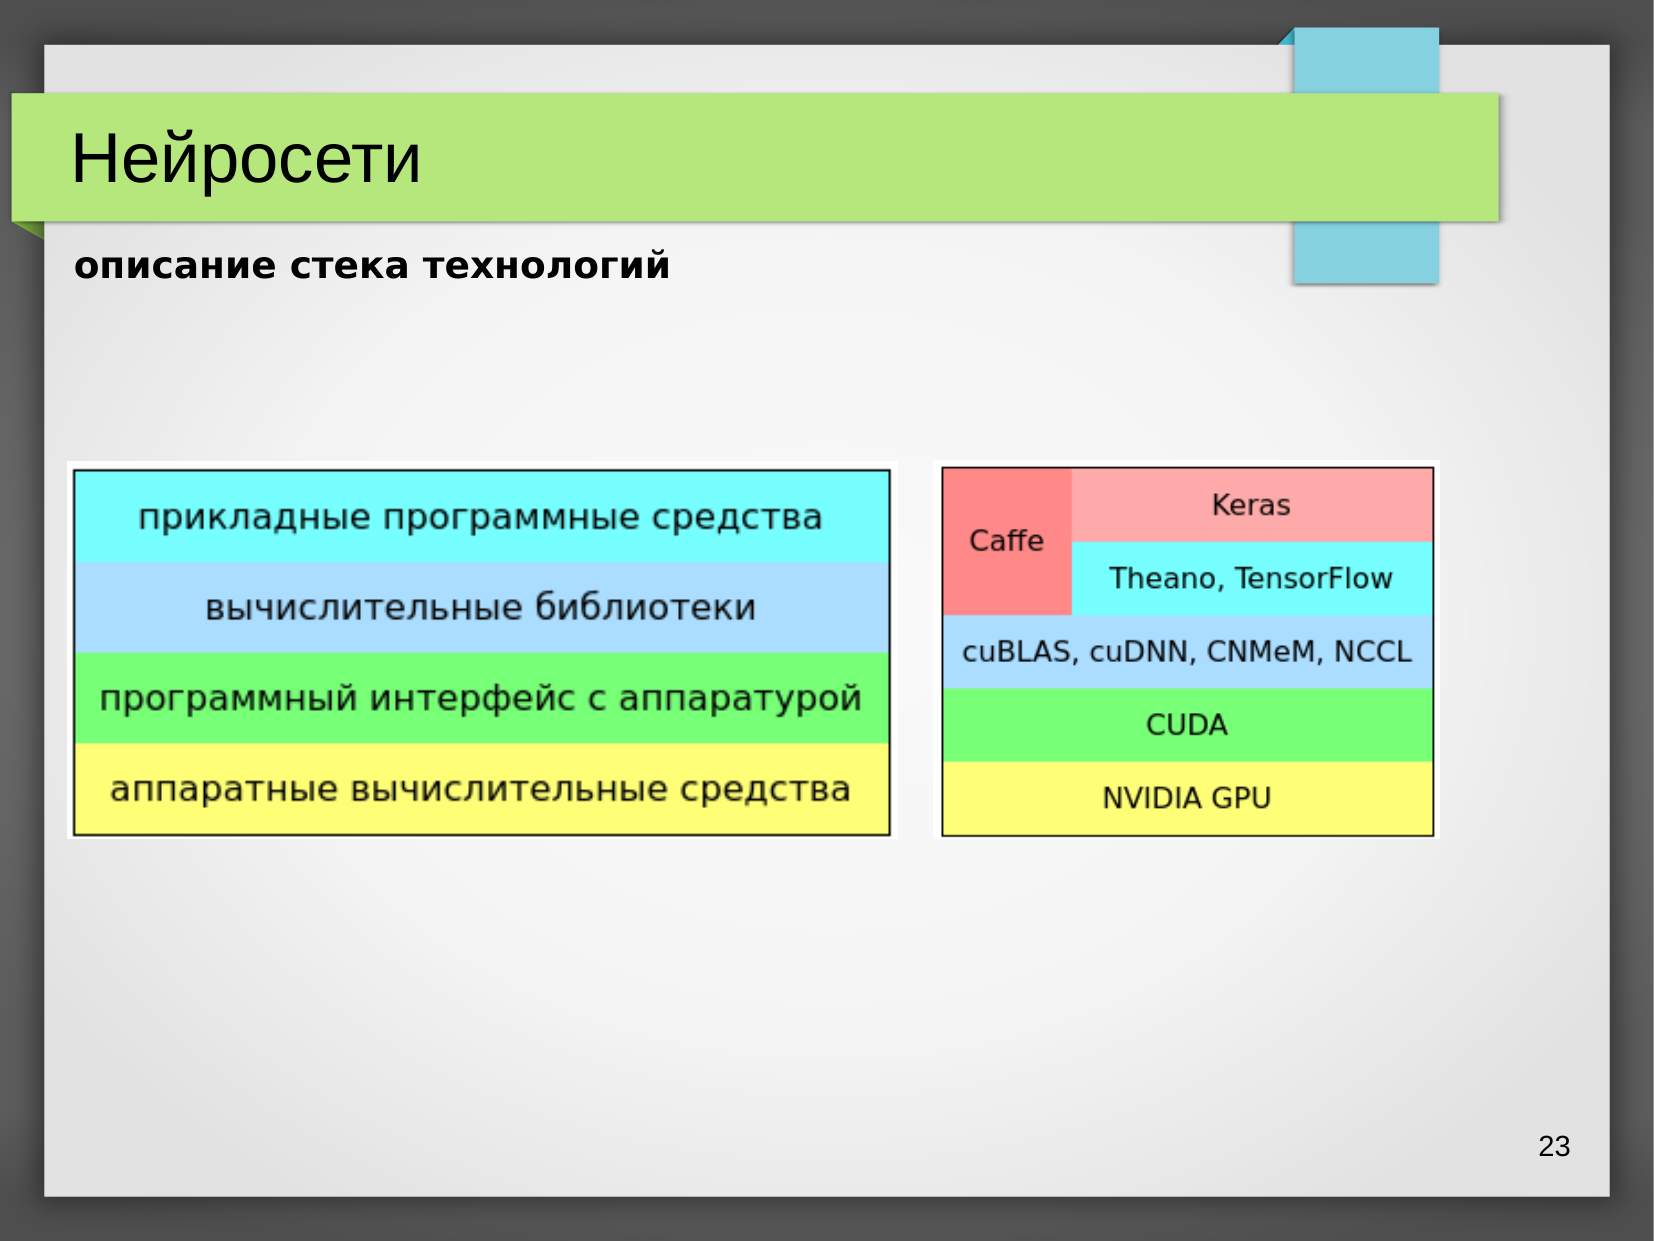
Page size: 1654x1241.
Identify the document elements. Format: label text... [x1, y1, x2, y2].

title Нейросети [70, 118, 1205, 199]
picture [0, 0, 1654, 1241]
text_box описание стека технологий [59, 236, 934, 331]
